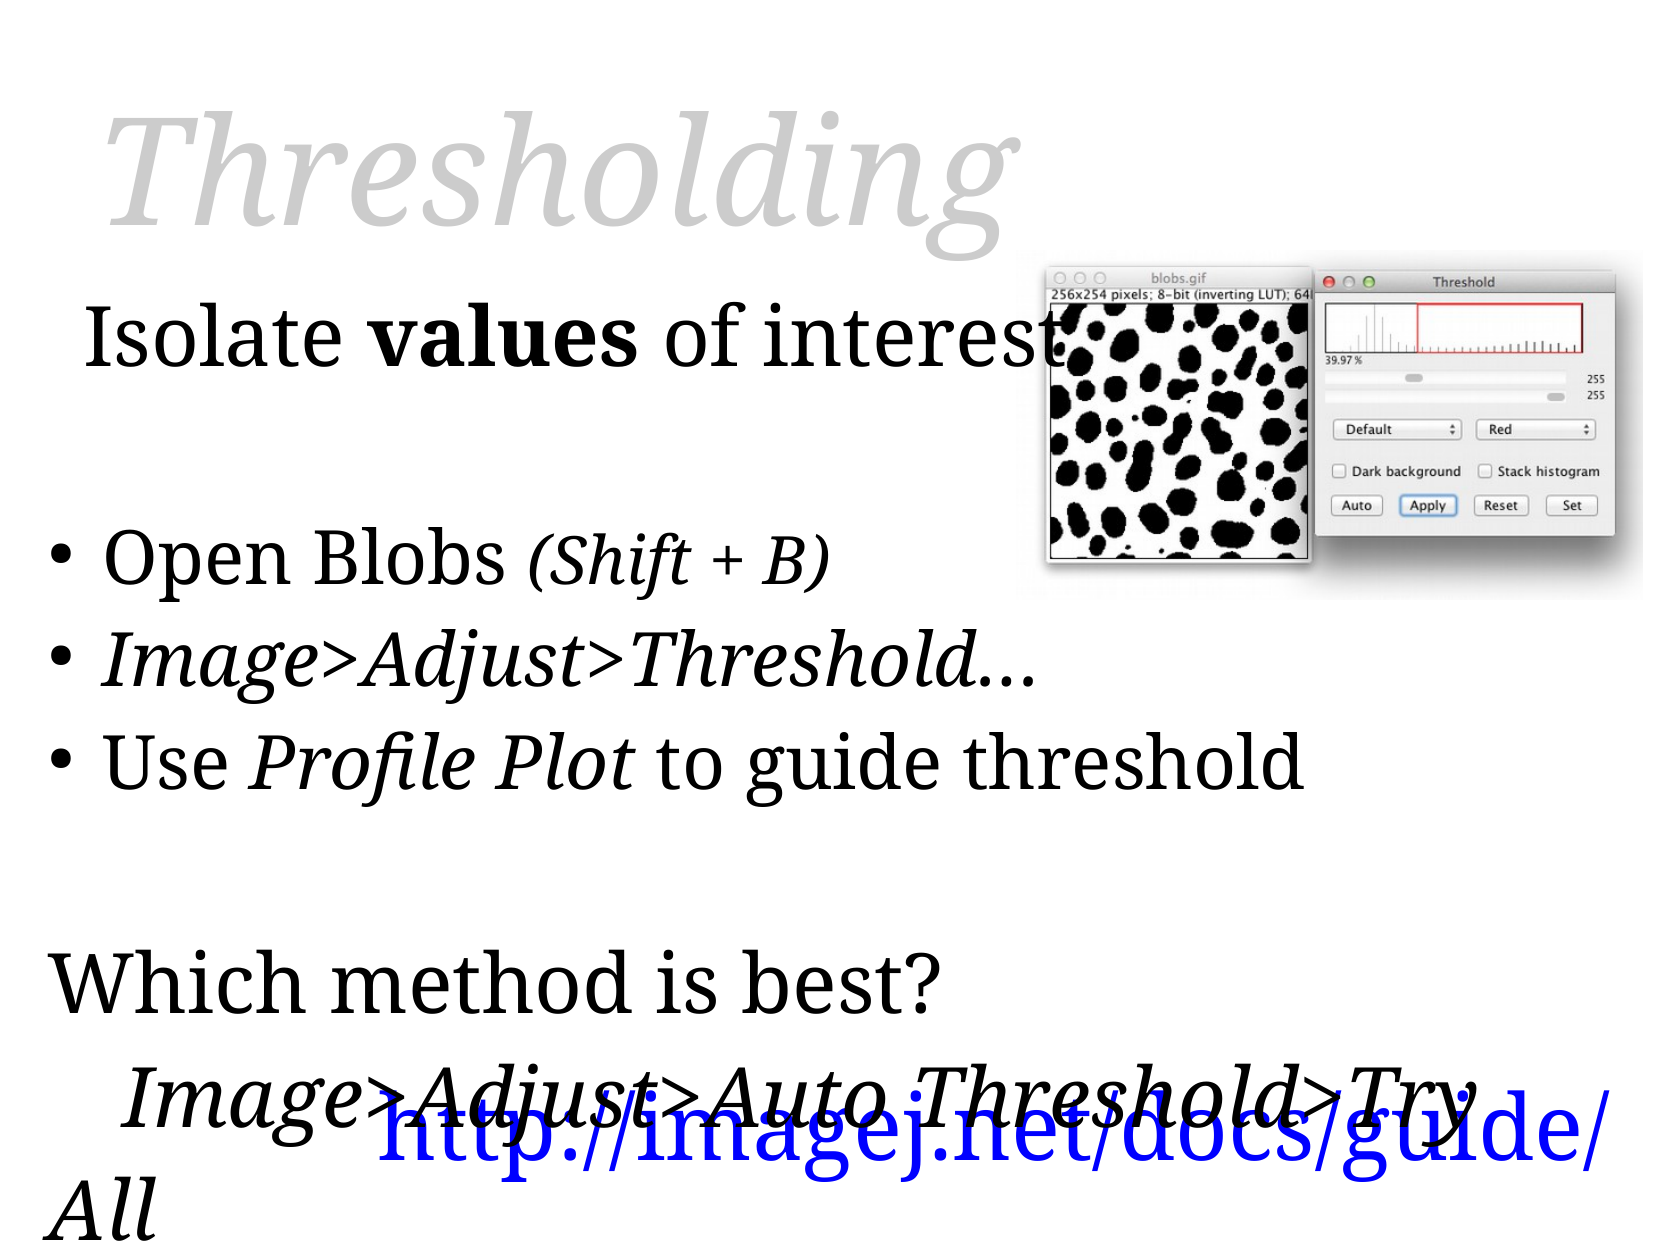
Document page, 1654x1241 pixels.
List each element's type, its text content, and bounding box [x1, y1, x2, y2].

text_box Thresholding [81, 57, 1654, 239]
text_box http://imagej.net/docs/guide/ [50, 1055, 1626, 1172]
picture [1016, 250, 1643, 601]
text_box Isolate values of interest Open Blobs (Shift + B) Image>Adjust>Threshold… Use Profile Plot to guide threshold Which method is best? Image>Adjust>Auto Threshold>Try All [32, 270, 1606, 992]
